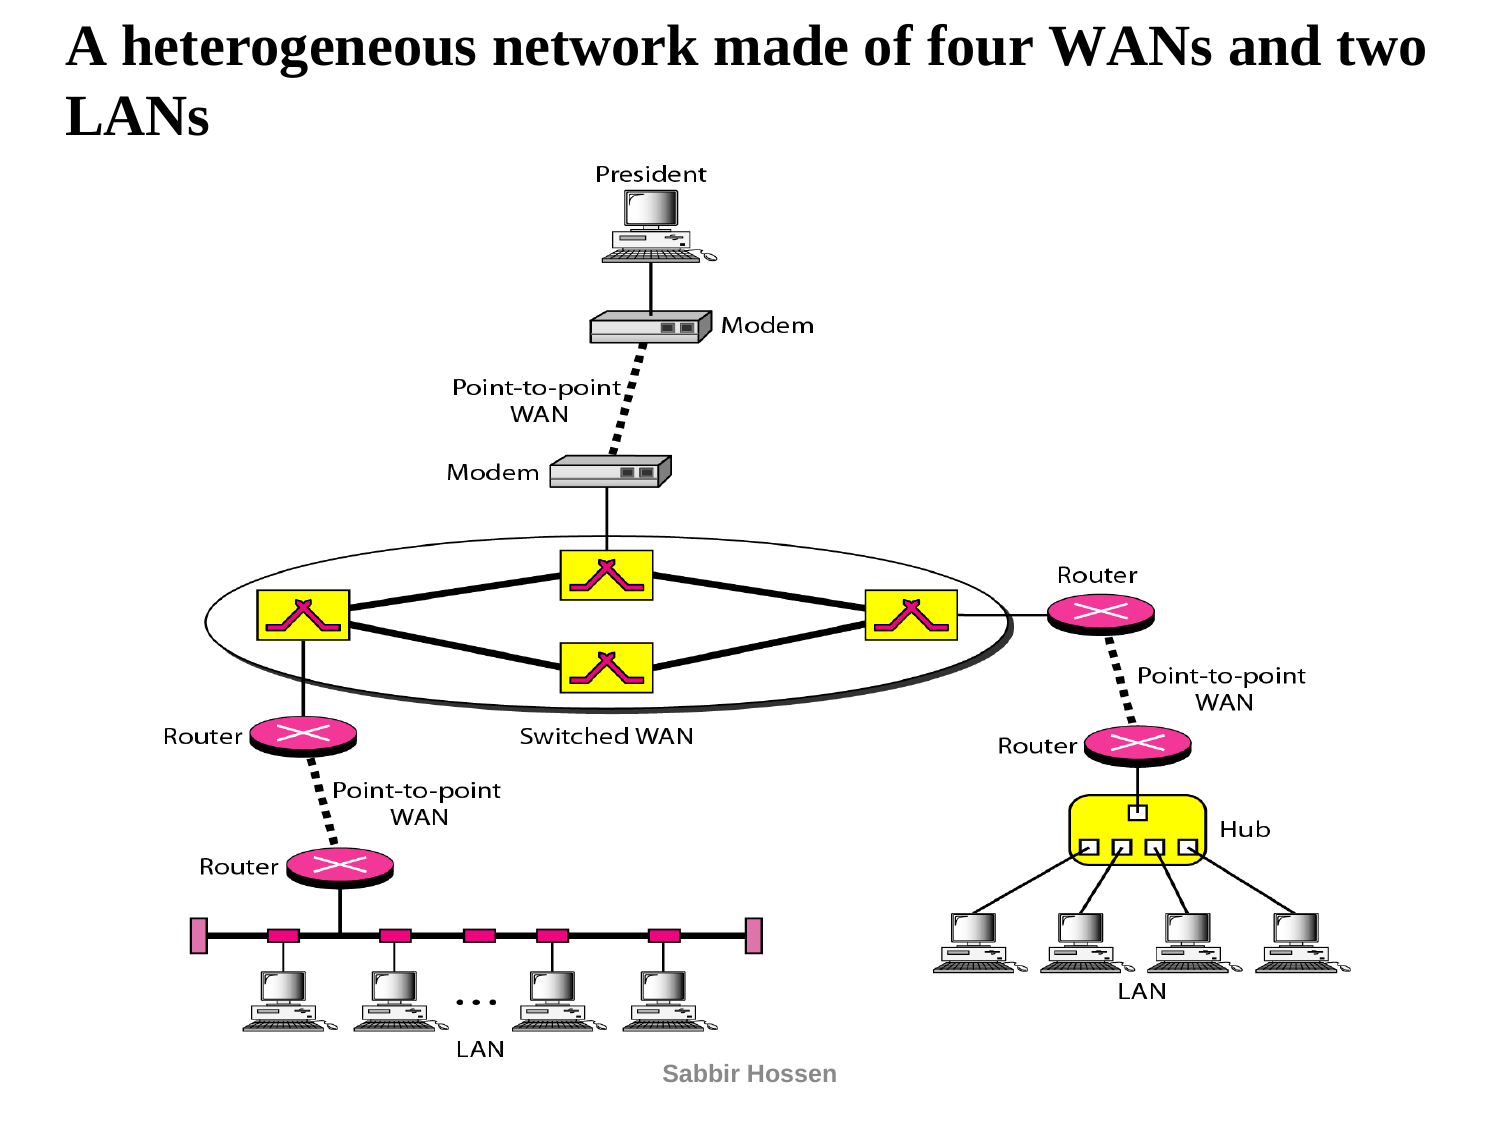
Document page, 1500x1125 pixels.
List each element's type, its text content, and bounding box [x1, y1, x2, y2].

list A heterogeneous network made of four WANs and two LANs [50, 0, 1476, 1113]
text_box Sabbir Hossen [496, 1042, 1004, 1103]
picture [162, 162, 1351, 1063]
